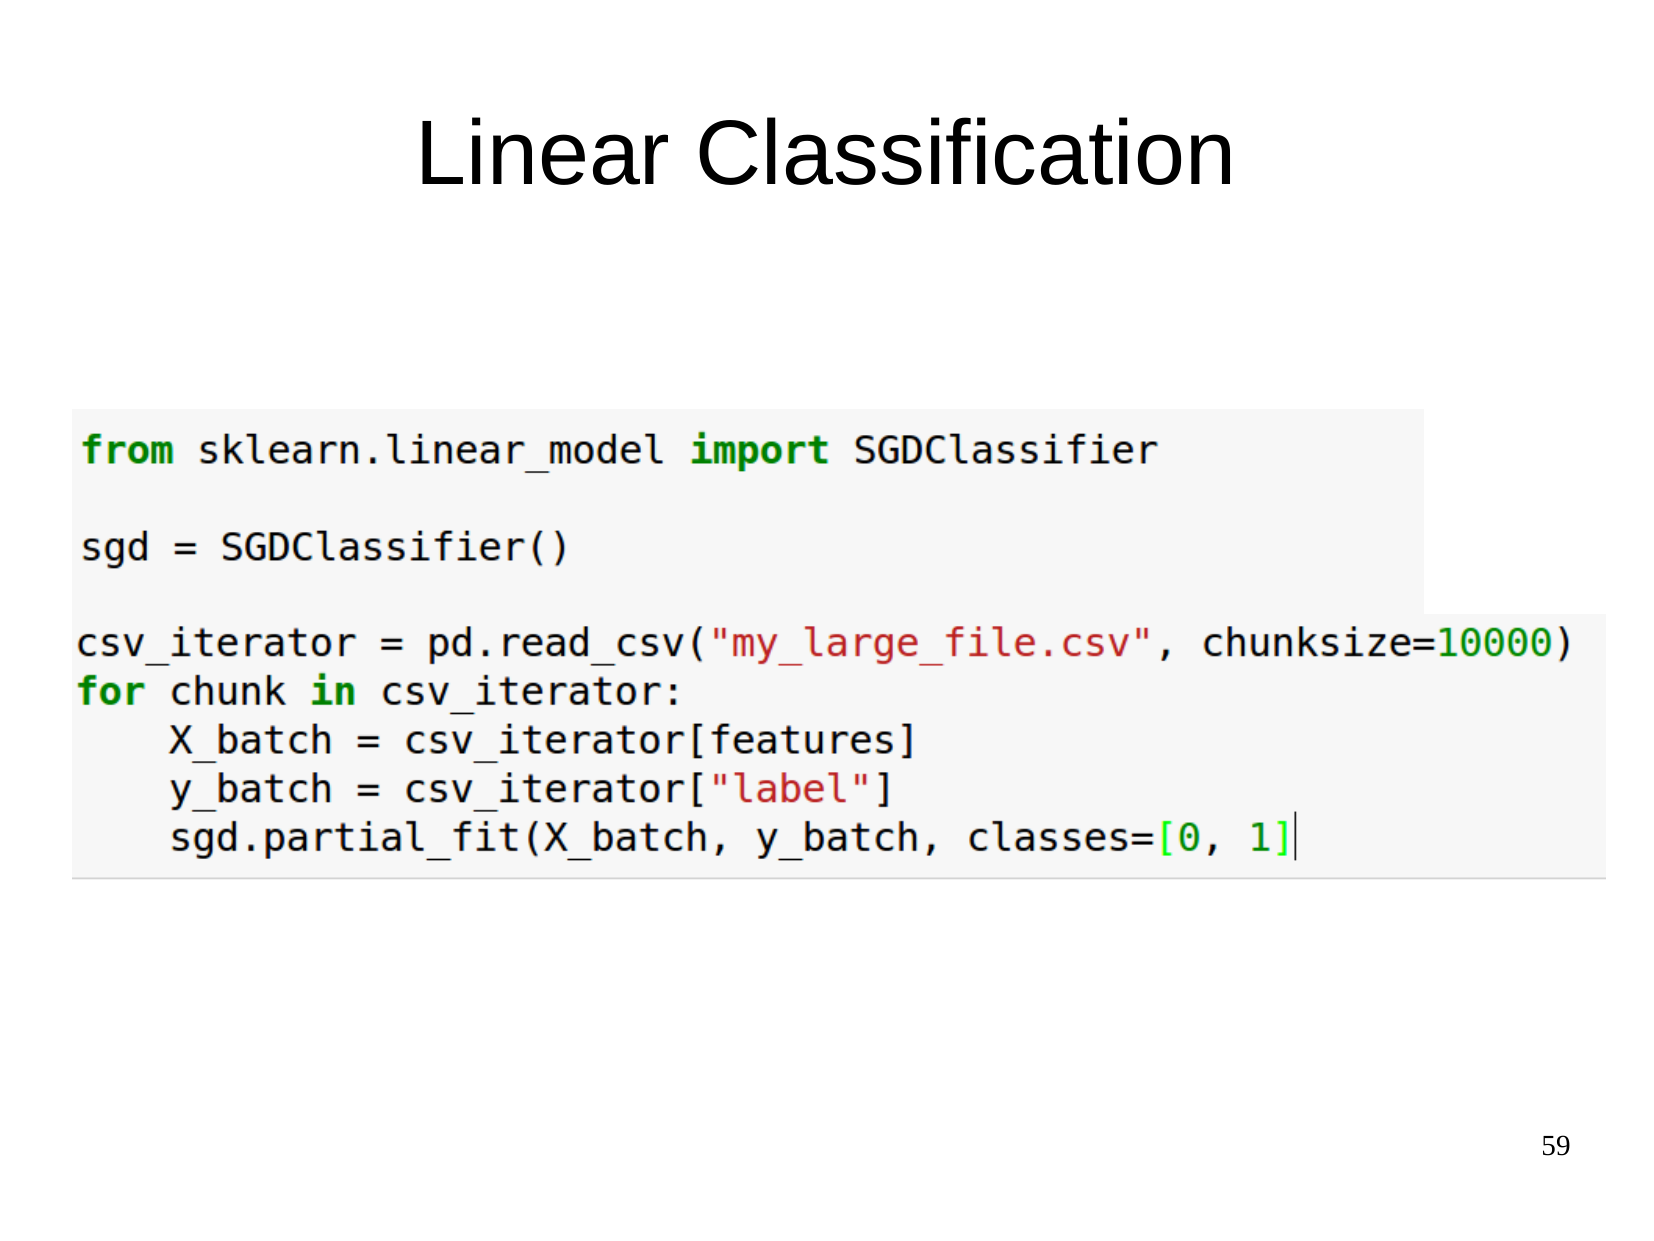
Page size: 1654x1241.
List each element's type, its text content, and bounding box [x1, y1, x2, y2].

picture [72, 409, 1606, 881]
title Linear Classification [82, 49, 1571, 257]
